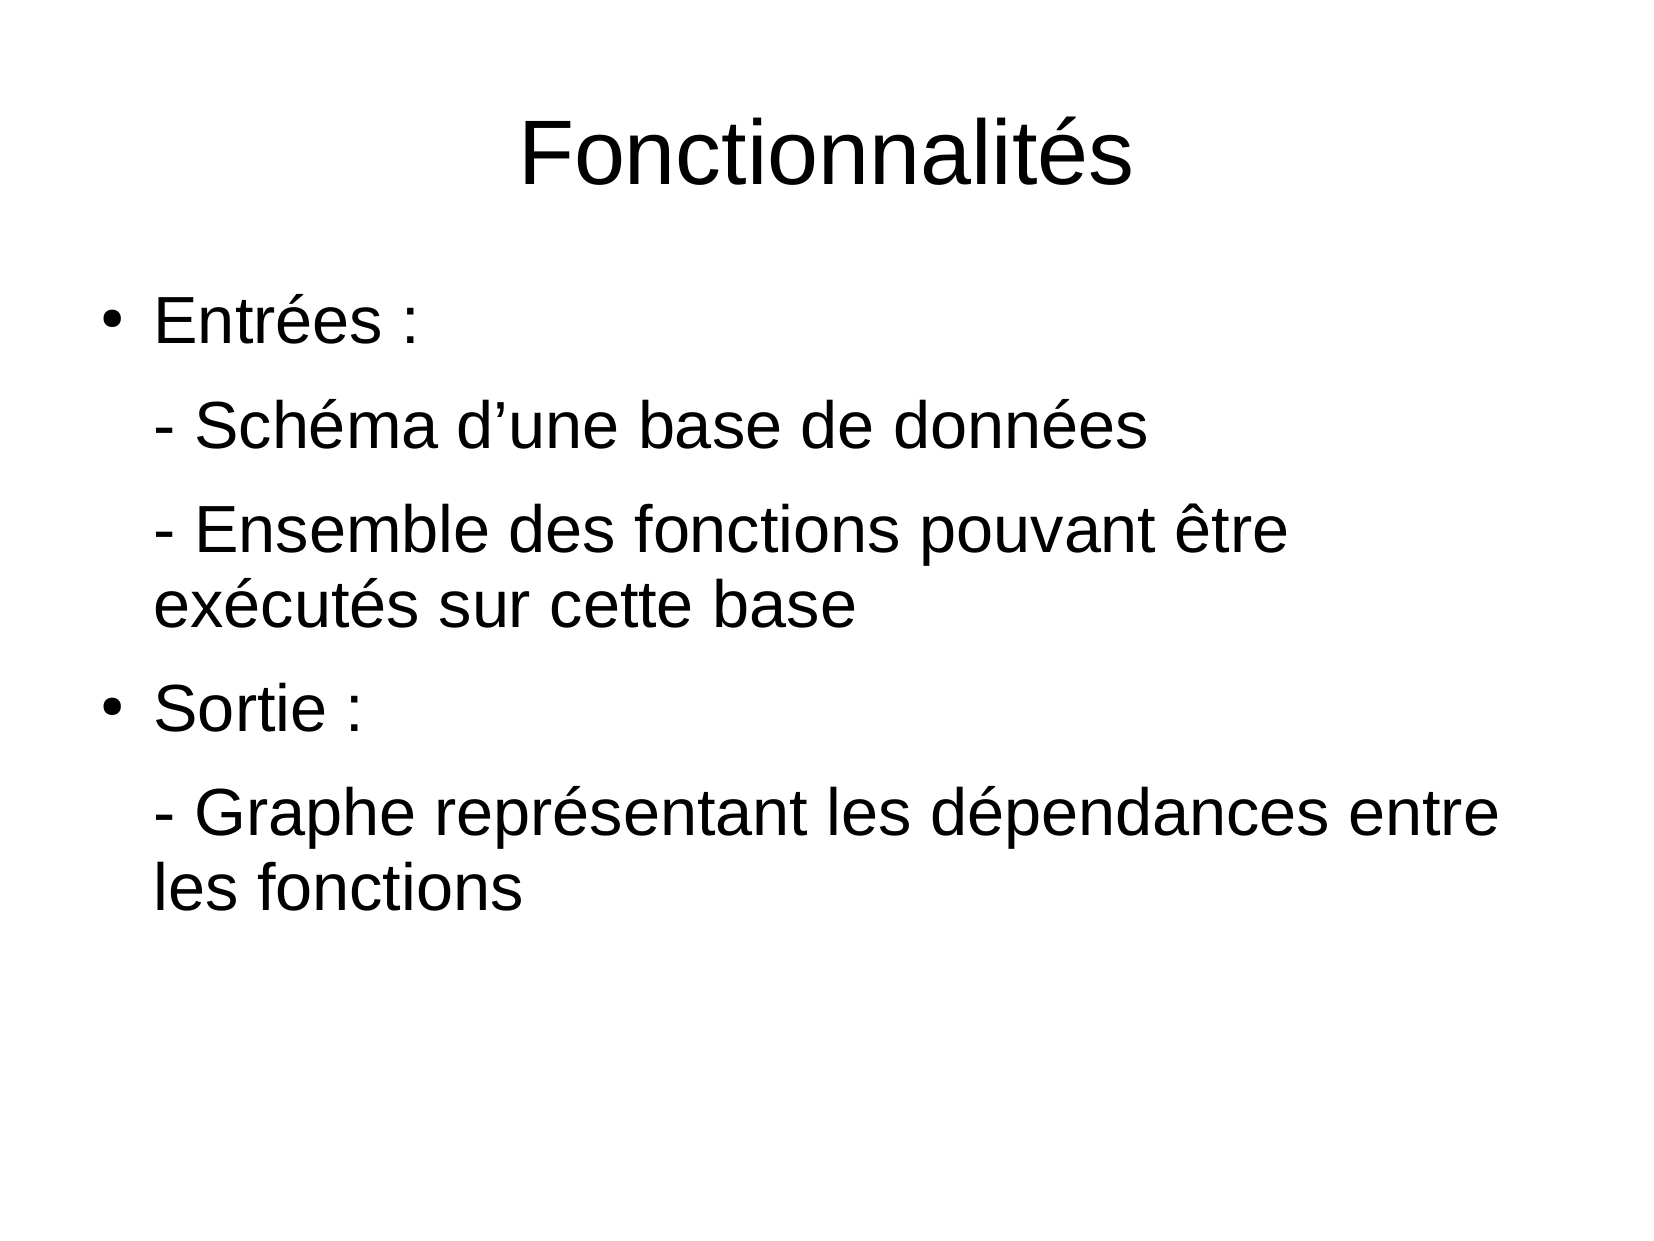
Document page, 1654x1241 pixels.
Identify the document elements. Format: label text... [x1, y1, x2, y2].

title Fonctionnalités [82, 49, 1571, 257]
list Entrées : - Schéma d’une base de données - Ensemble des fonctions pouvant être exécutés sur cette base Sortie : - Graphe représentant les dépendances entre les fonctions [82, 283, 1571, 1003]
